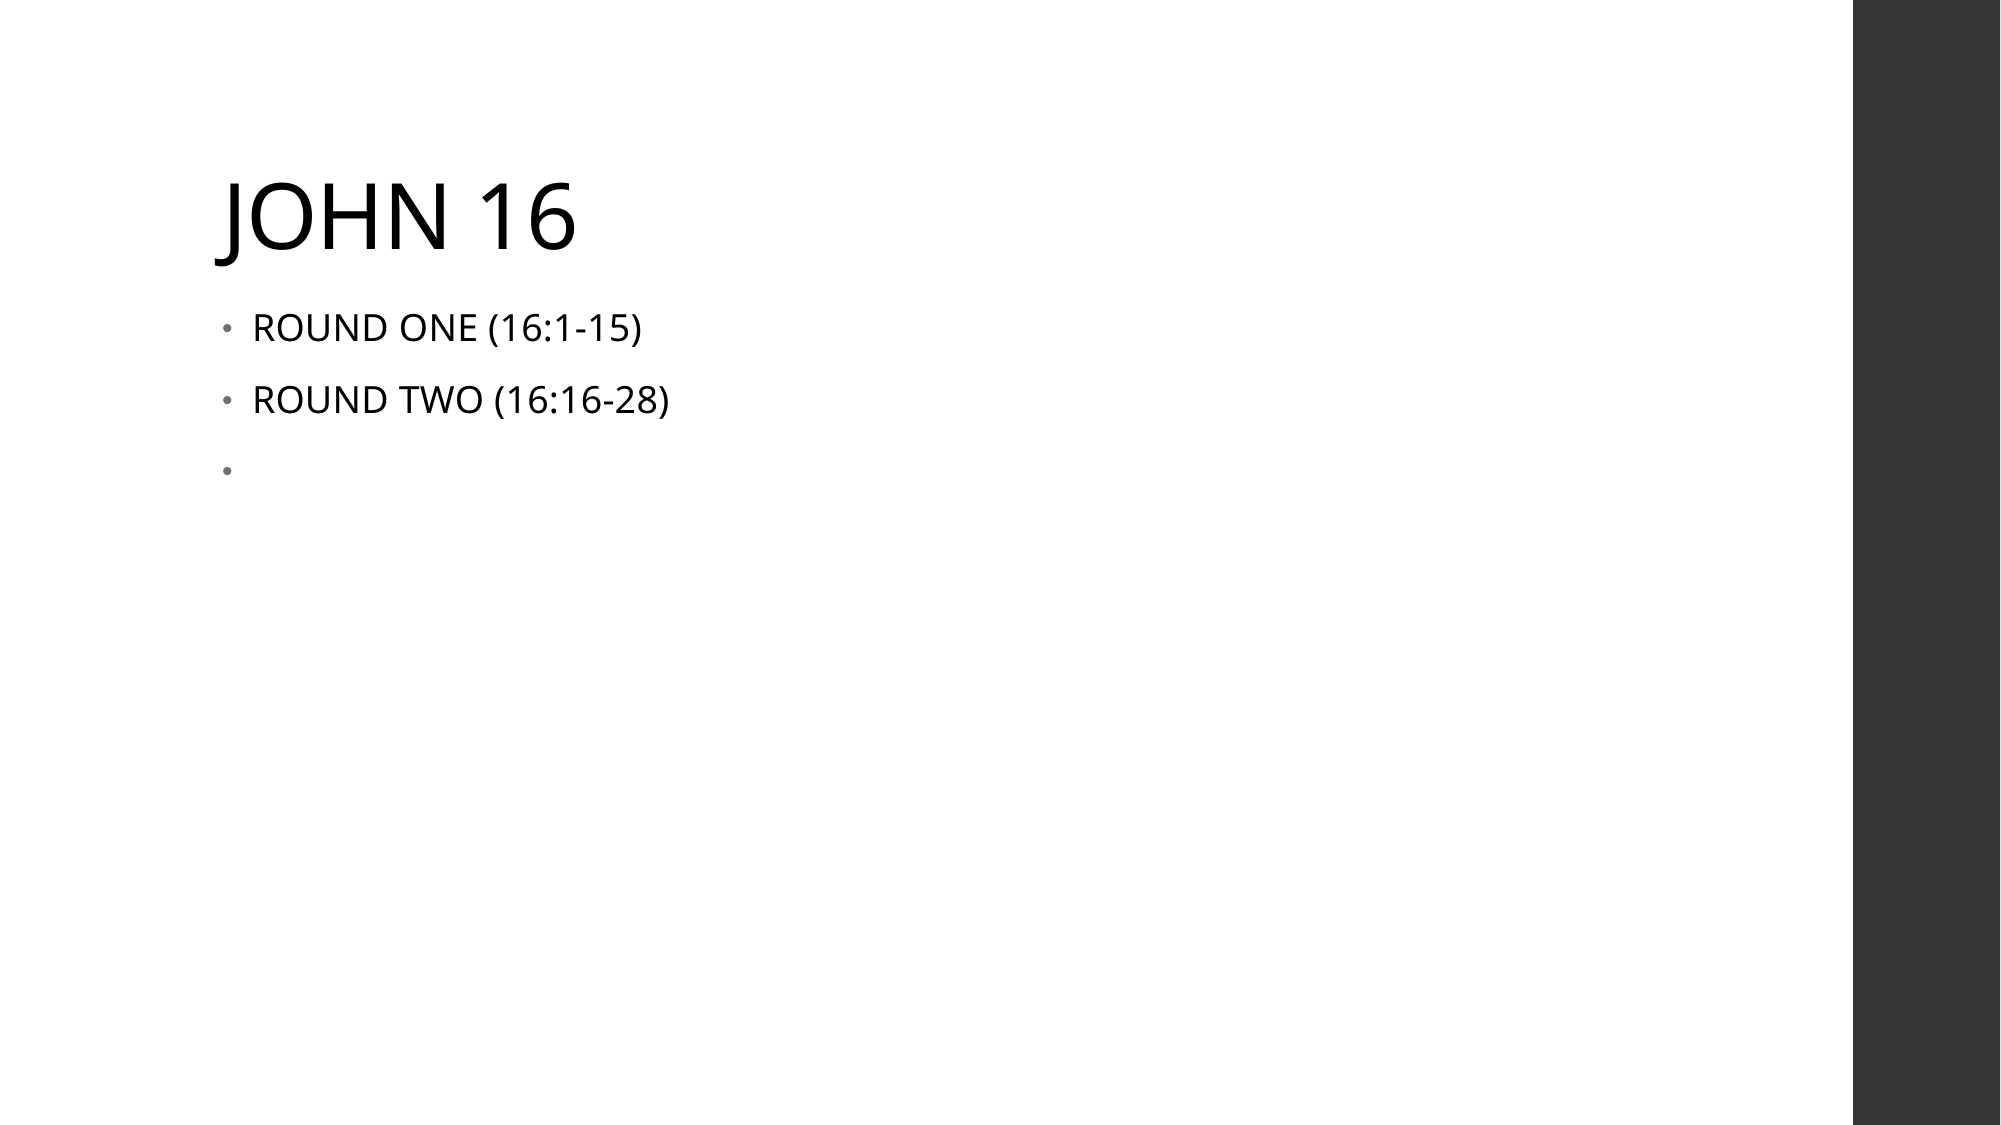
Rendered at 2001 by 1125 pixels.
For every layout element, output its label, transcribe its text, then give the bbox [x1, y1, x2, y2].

title JOHN 16 [206, 60, 1797, 278]
list ROUND ONE (16:1-15) ROUND TWO (16:16-28) [206, 299, 1617, 1014]
